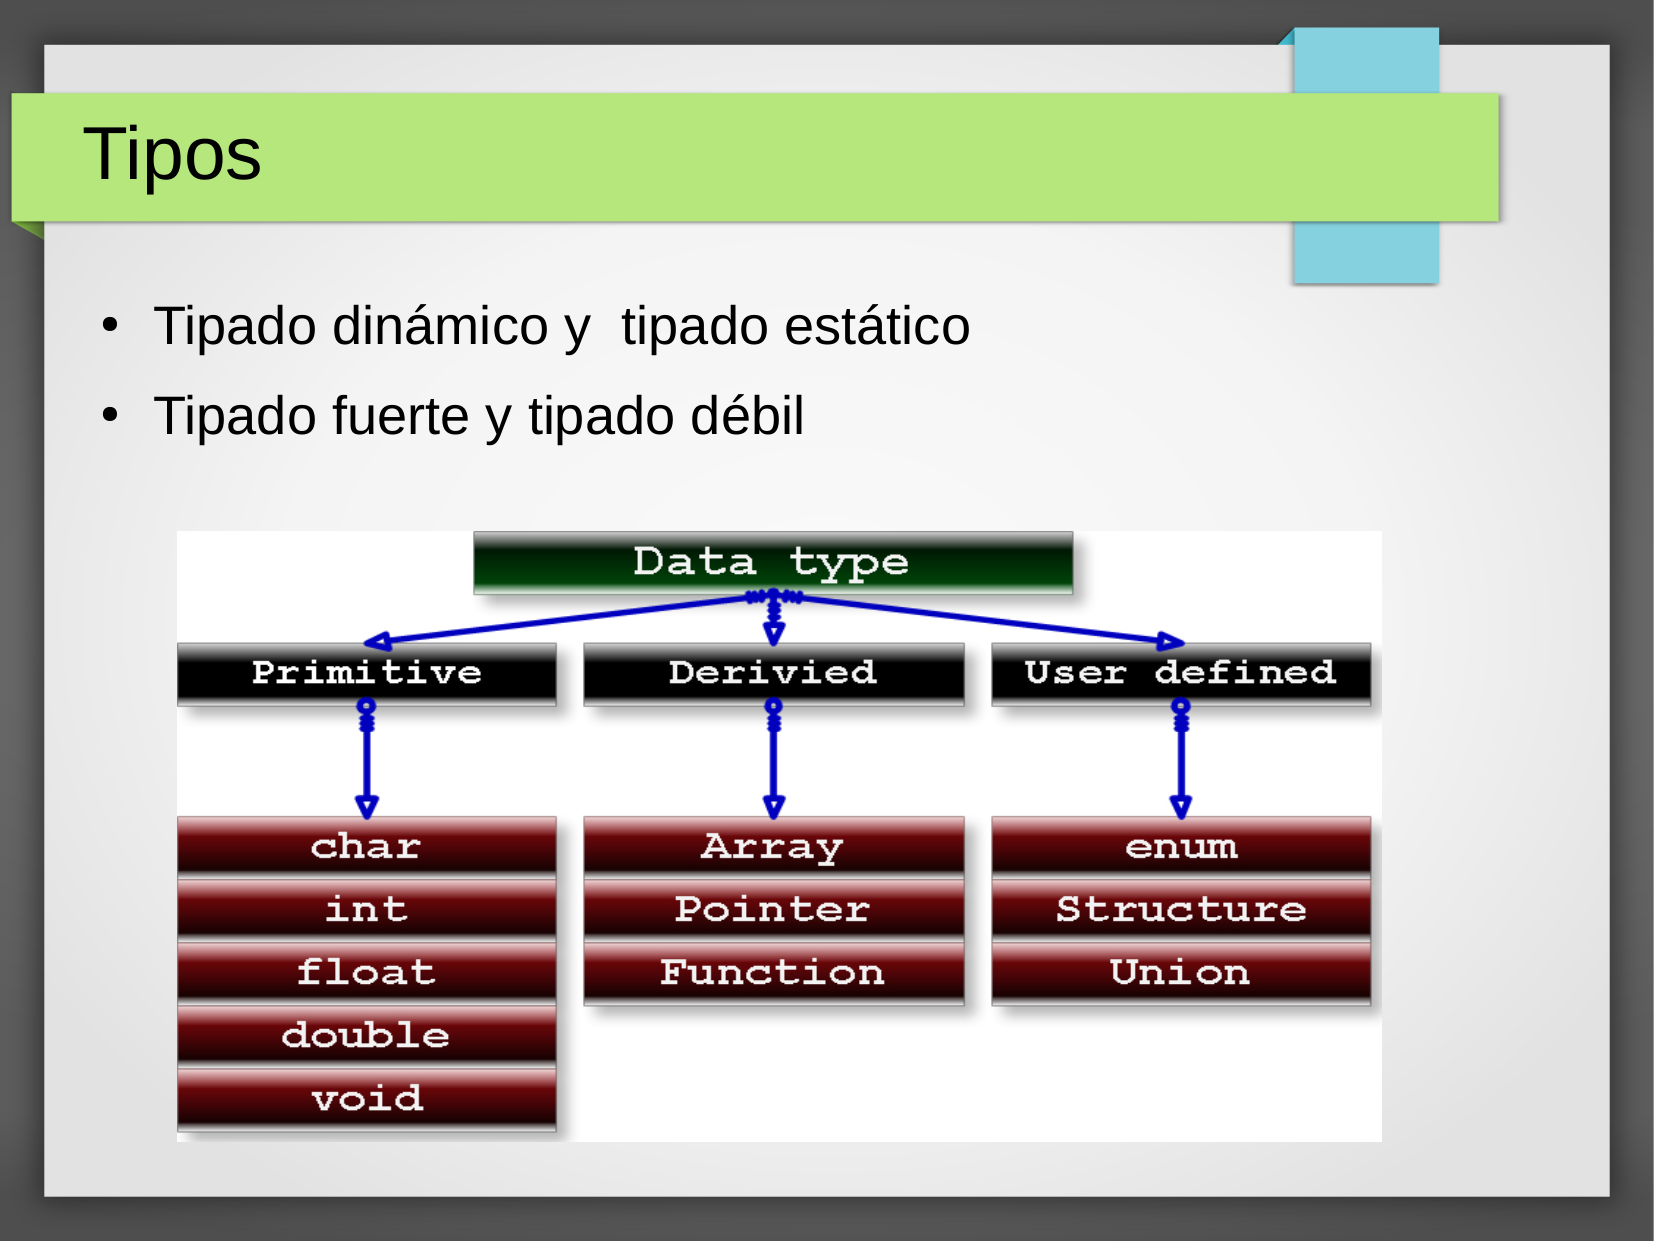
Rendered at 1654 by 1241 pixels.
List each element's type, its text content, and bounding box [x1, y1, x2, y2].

picture [0, 0, 1654, 1241]
title Tipos [82, 94, 1264, 213]
list Tipado dinámico y tipado estático Tipado fuerte y tipado débil [82, 295, 1571, 1015]
